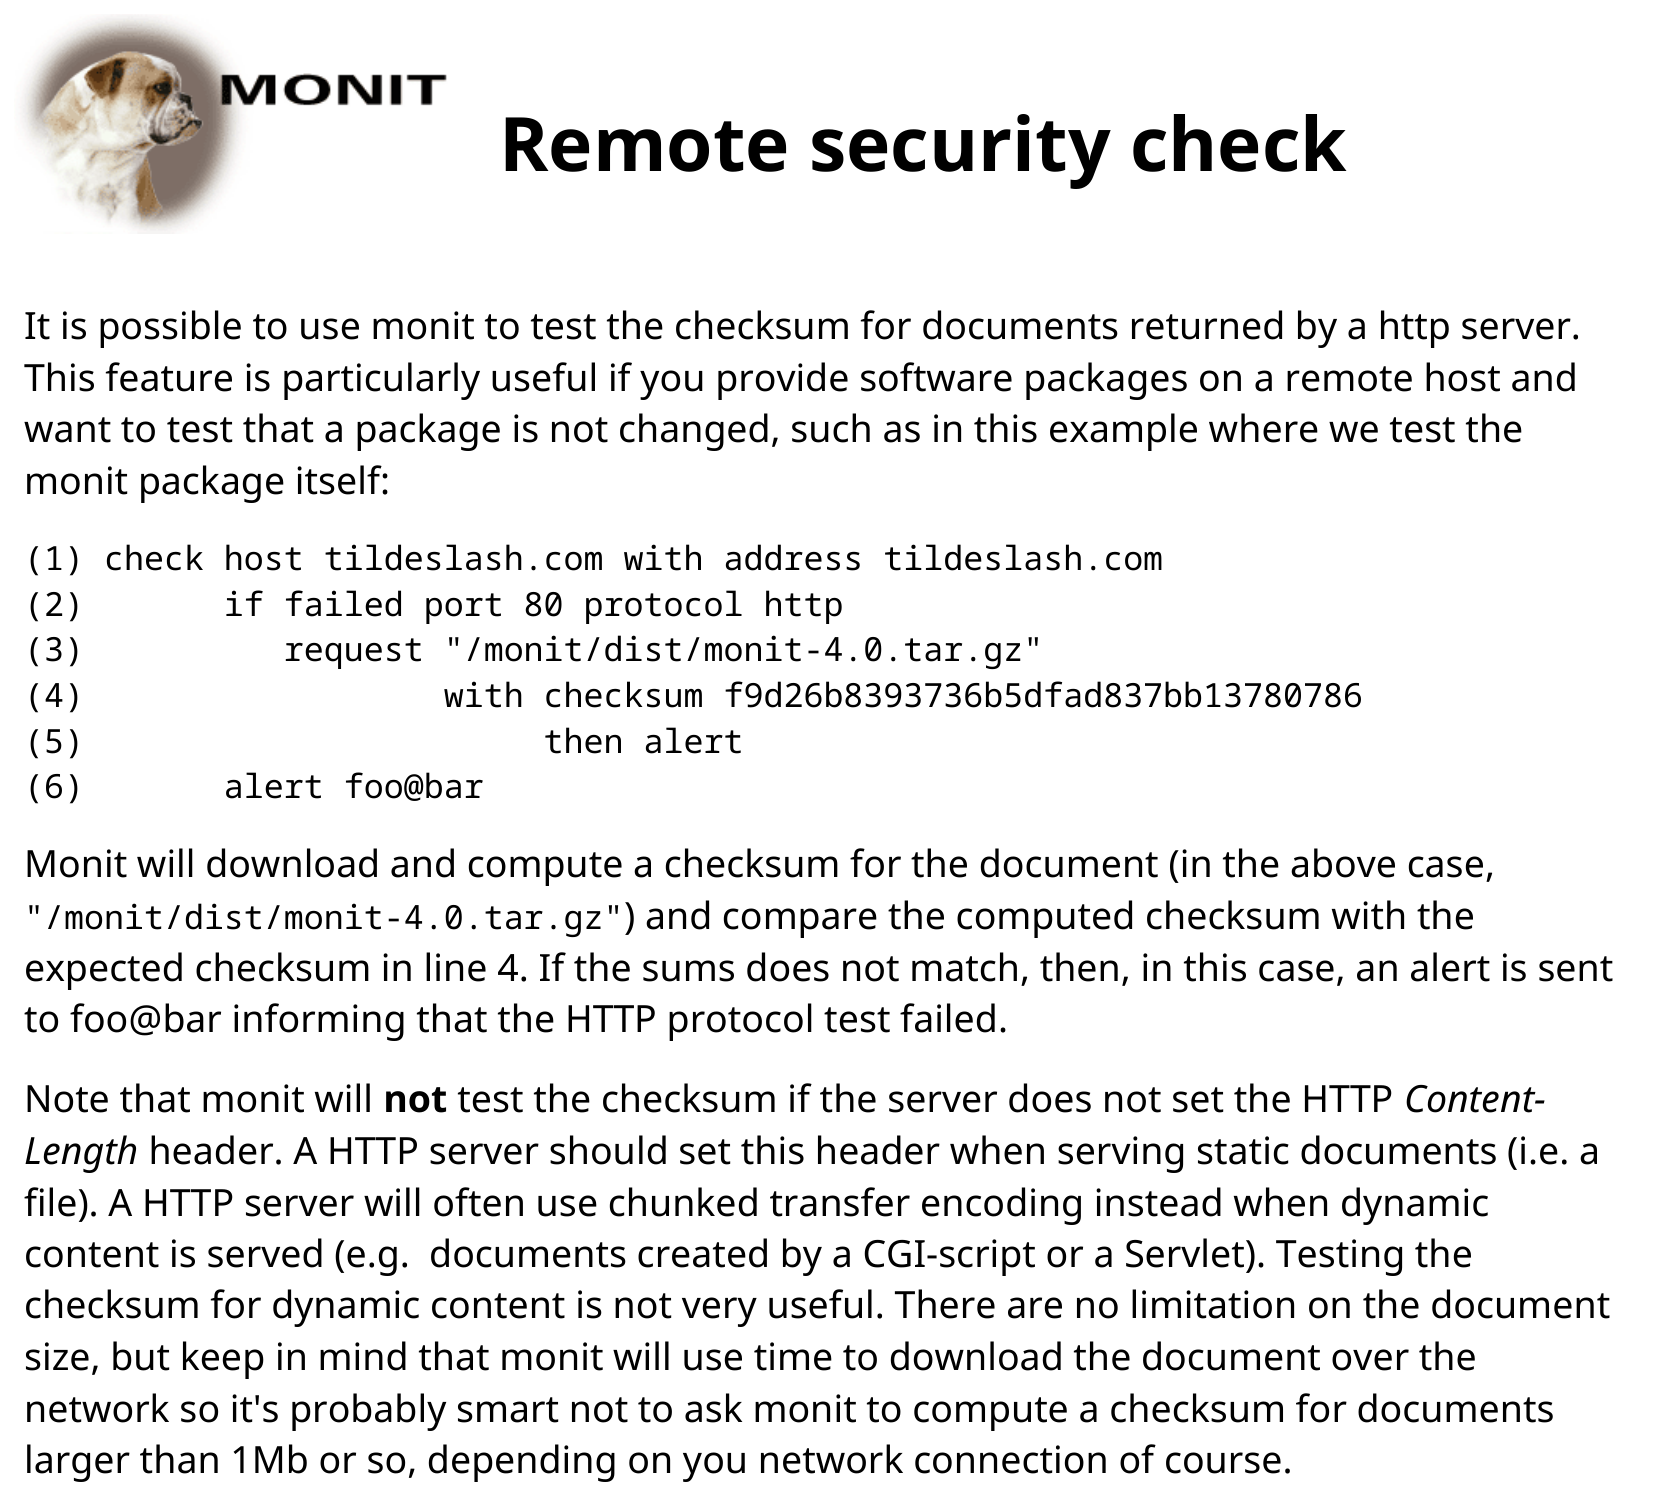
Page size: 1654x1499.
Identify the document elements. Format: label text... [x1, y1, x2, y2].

picture [14, 14, 448, 234]
list It is possible to use monit to test the checksum for documents returned by a http server. This feature is particularly useful if you provide software packages on a remote host and want to test that a package is not changed, such as in this example where we test the monit package itself: (1) check host tildeslash.com with address tildeslash.com (2) if failed port 80 protocol http (3) request "/monit/dist/monit-4.0.tar.gz" (4) with checksum f9d26b8393736b5dfad837bb13780786 (5) then alert (6) alert foo@bar Monit will download and compute a checksum for the document (in the above case, "/monit/dist/monit-4.0.tar.gz") and compare the computed checksum with the expected checksum in line 4. If the sums does not match, then, in this case, an alert is sent to foo@bar informing that the HTTP protocol test failed. Note that monit will not test the checksum if the server does not set the HTTP Content-Length header. A HTTP server should set this header when serving static documents (i.e. a file). A HTTP server will often use chunked transfer encoding instead when dynamic content is served (e.g. documents created by a CGI-script or a Servlet). Testing the checksum for dynamic content is not very useful. There are no limitation on the document size, but keep in mind that monit will use time to download the document over the network so it's probably smart not to ask monit to compute a checksum for documents larger than 1Mb or so, depending on you network connection of course. [24, 299, 1622, 1499]
title Remote security check [507, 73, 1340, 211]
